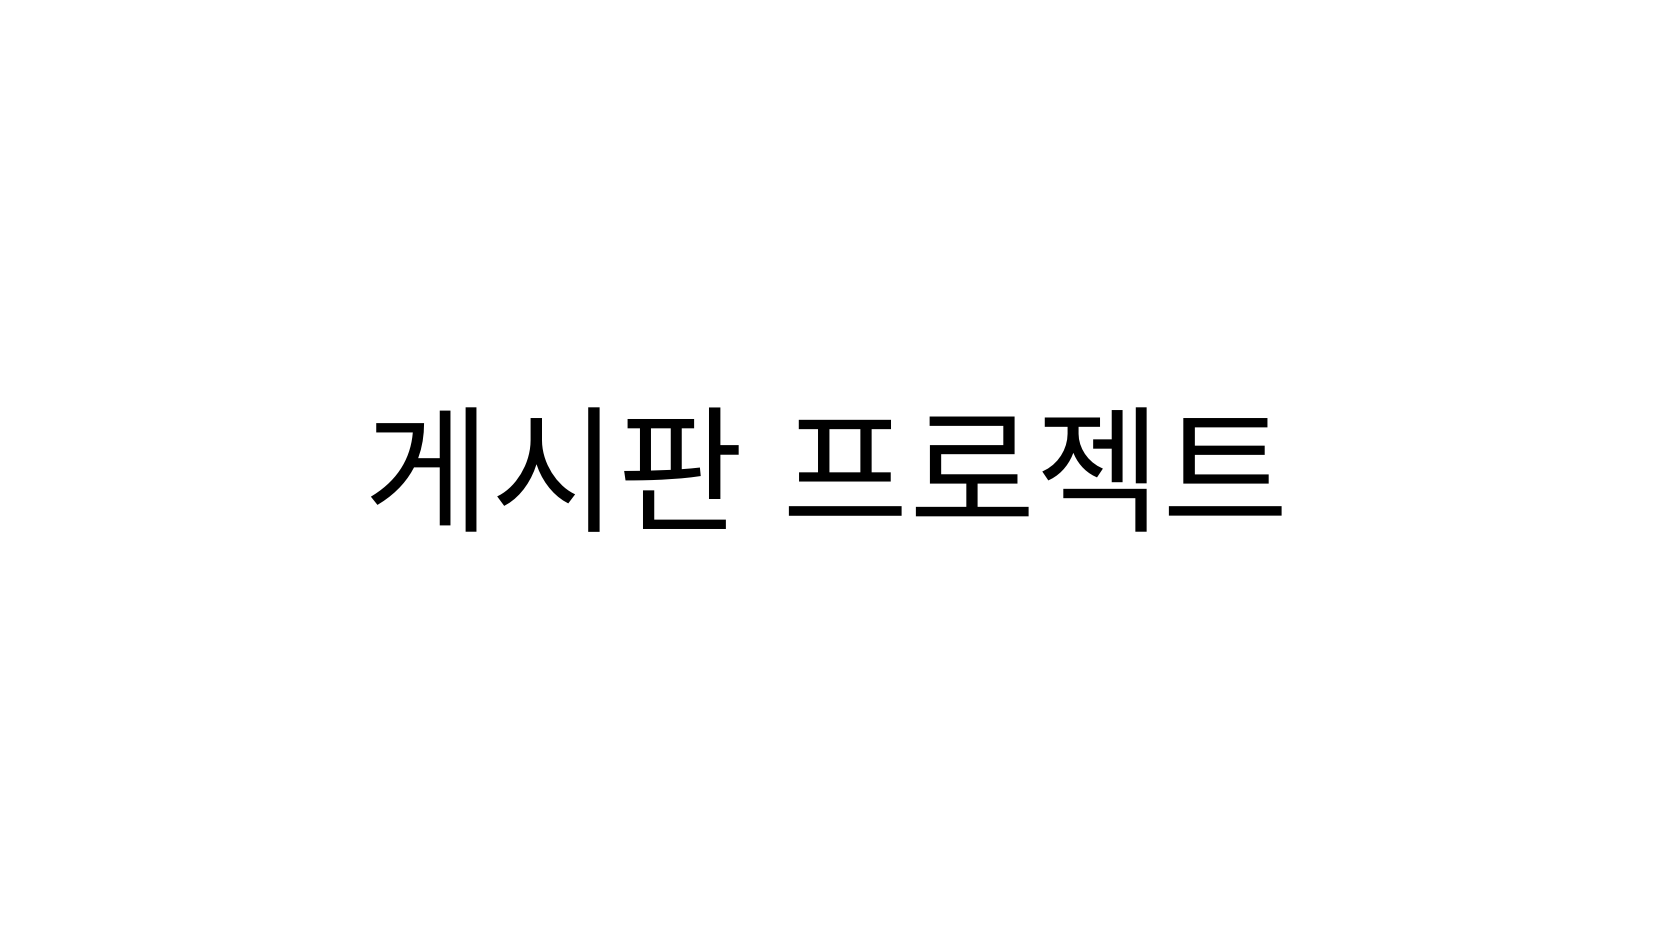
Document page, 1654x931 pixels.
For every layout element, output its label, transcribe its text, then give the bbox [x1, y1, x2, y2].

subtitle 게시판 프로젝트 [82, 37, 1571, 886]
